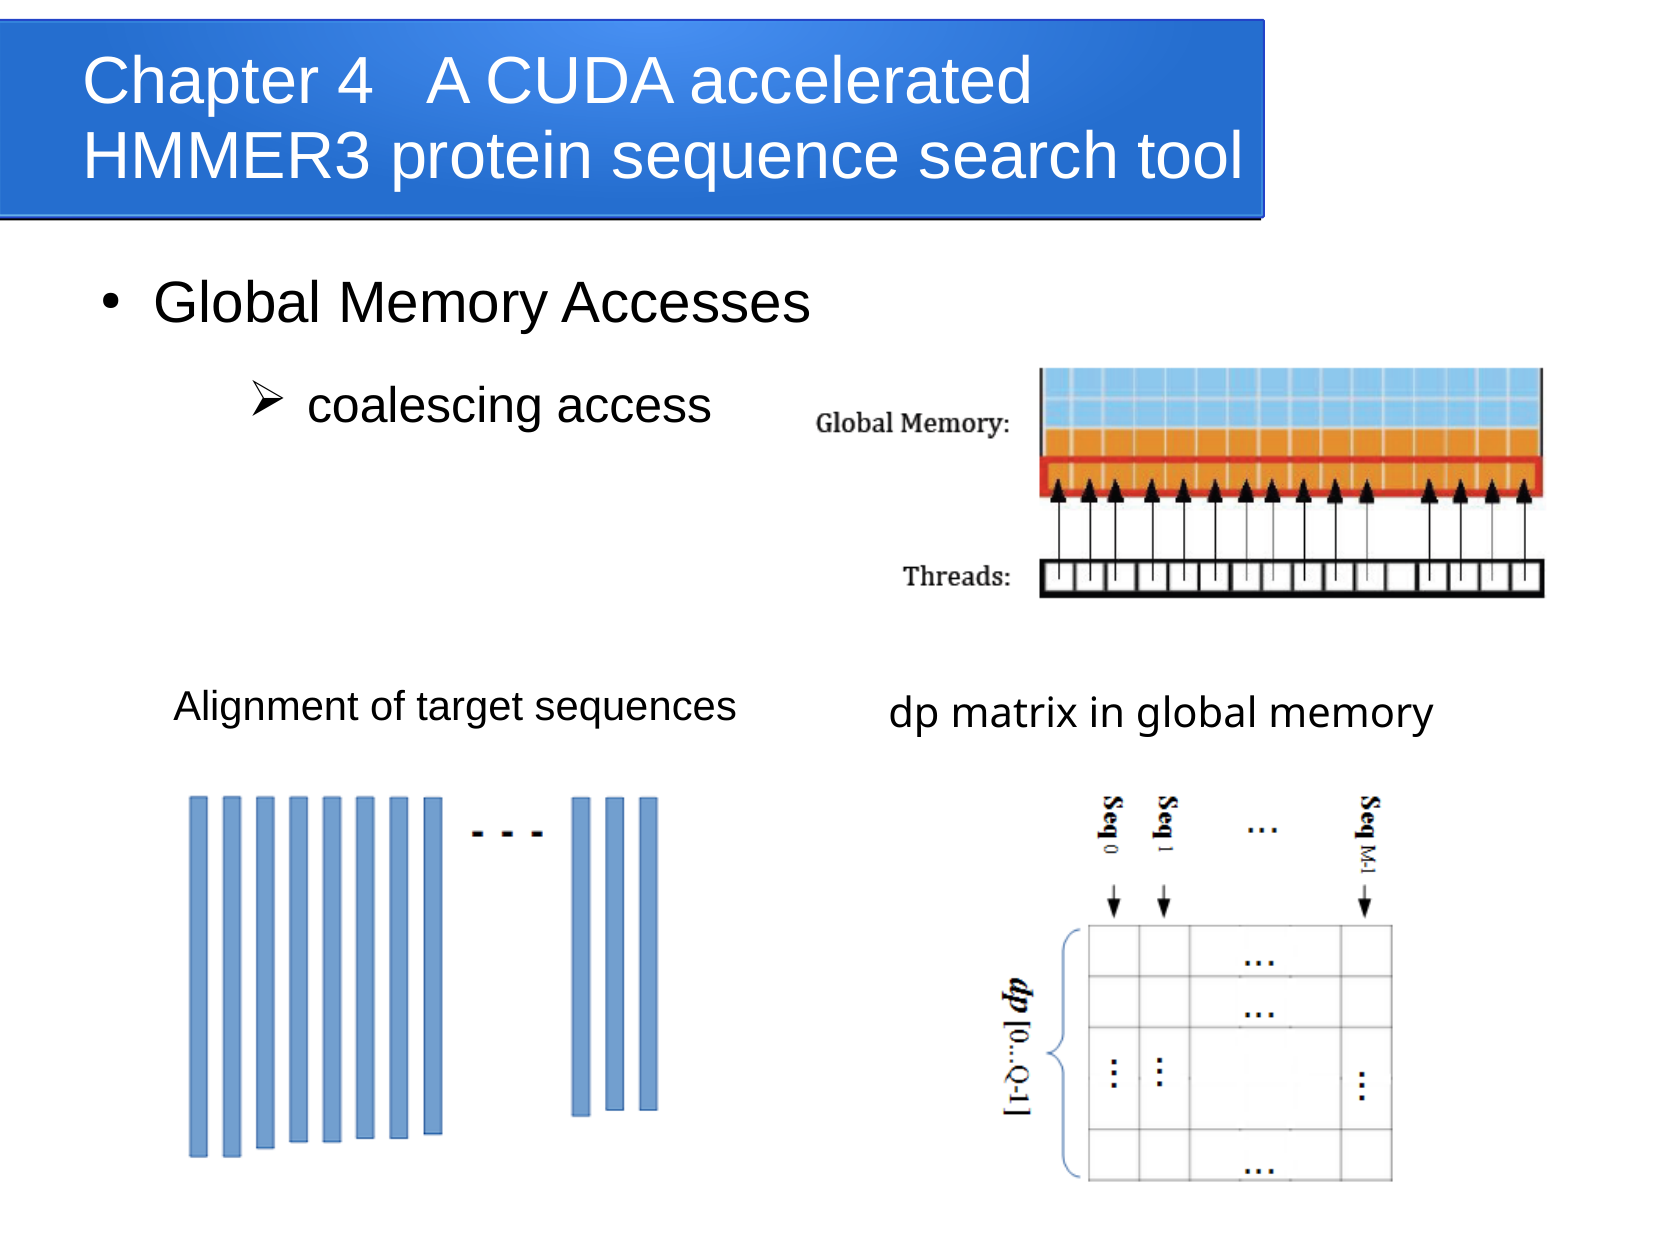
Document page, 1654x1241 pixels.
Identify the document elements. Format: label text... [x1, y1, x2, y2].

text_box Alignment of target sequences [158, 675, 759, 737]
list Global Memory Accesses coalescing access [82, 269, 1538, 1201]
picture [810, 362, 1551, 603]
title Chapter 4 A CUDA accelerated HMMER3 protein sequence search tool [82, 25, 1250, 211]
picture [996, 786, 1396, 1186]
picture [175, 793, 676, 1169]
text_box dp matrix in global memory [873, 675, 1516, 739]
